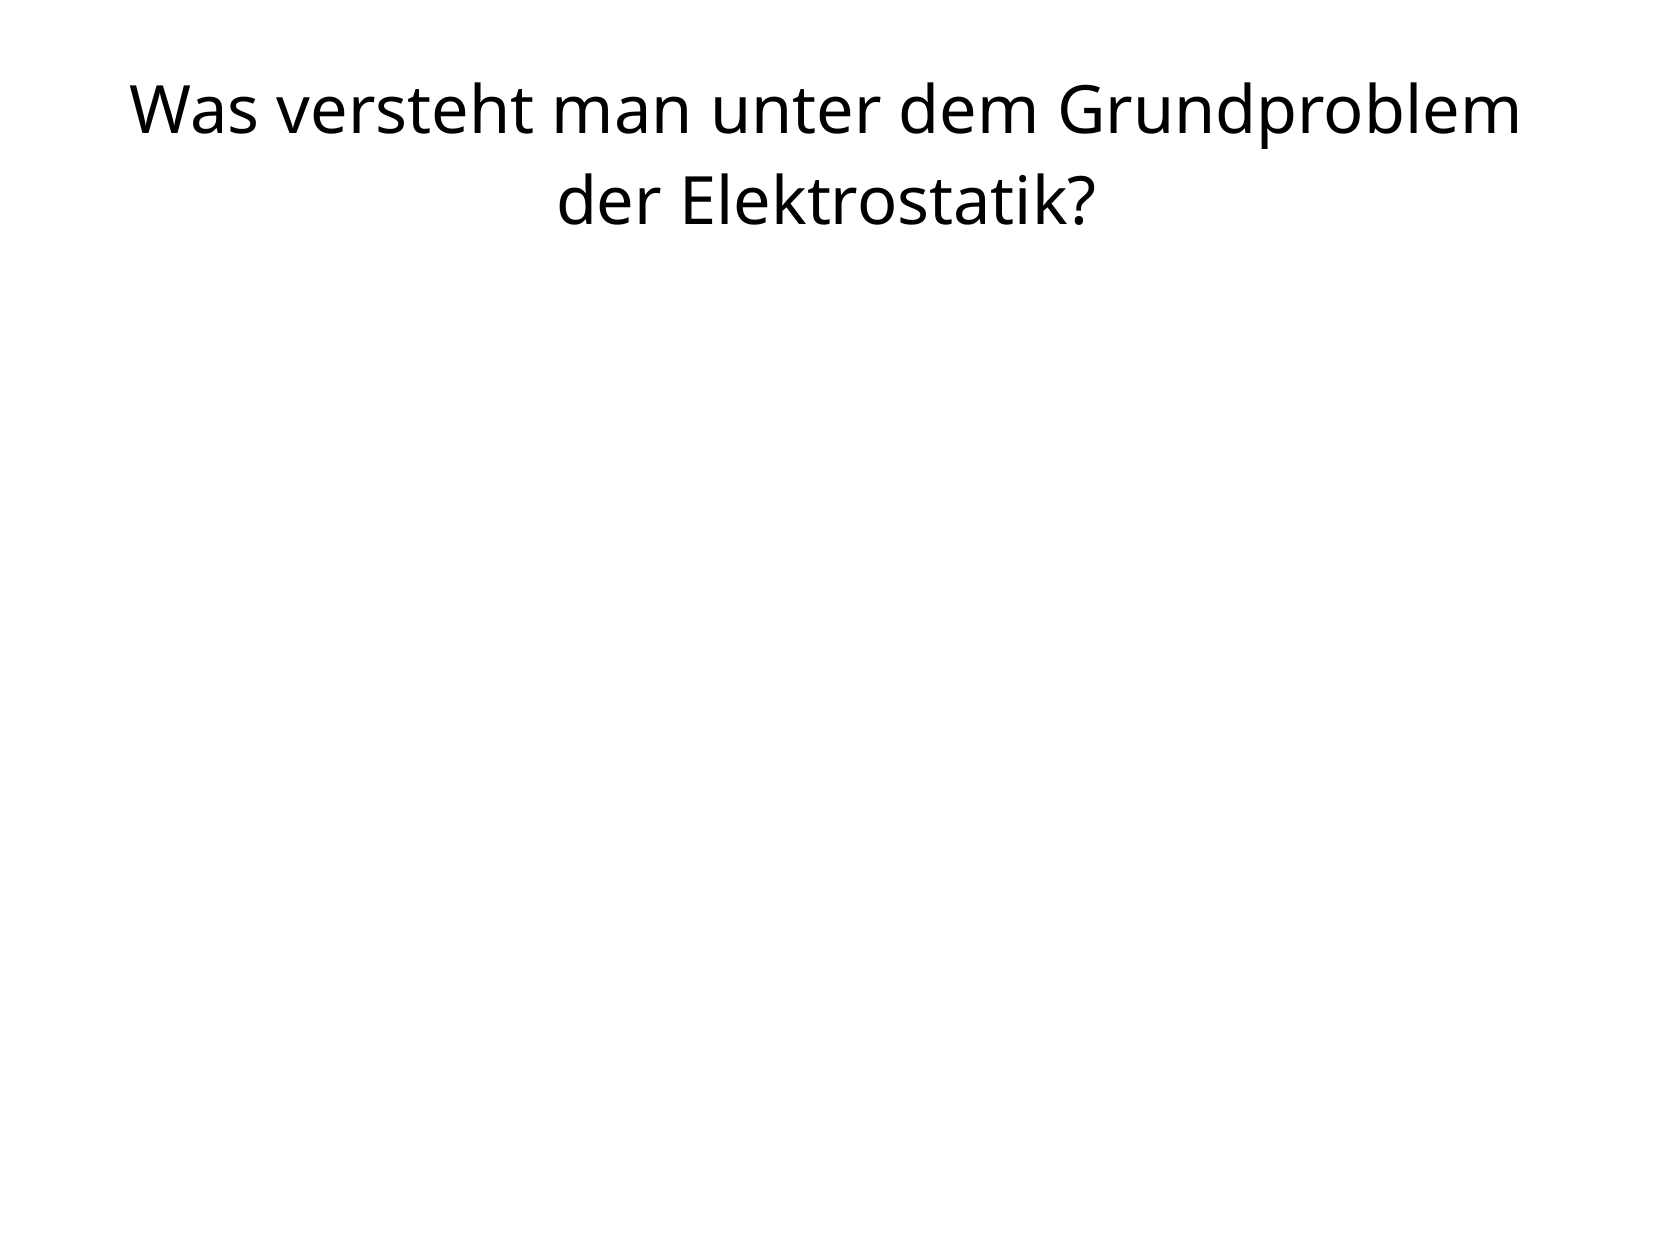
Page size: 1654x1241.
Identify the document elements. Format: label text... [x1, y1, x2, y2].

title Was versteht man unter dem Grundproblem der Elektrostatik? [82, 49, 1571, 257]
